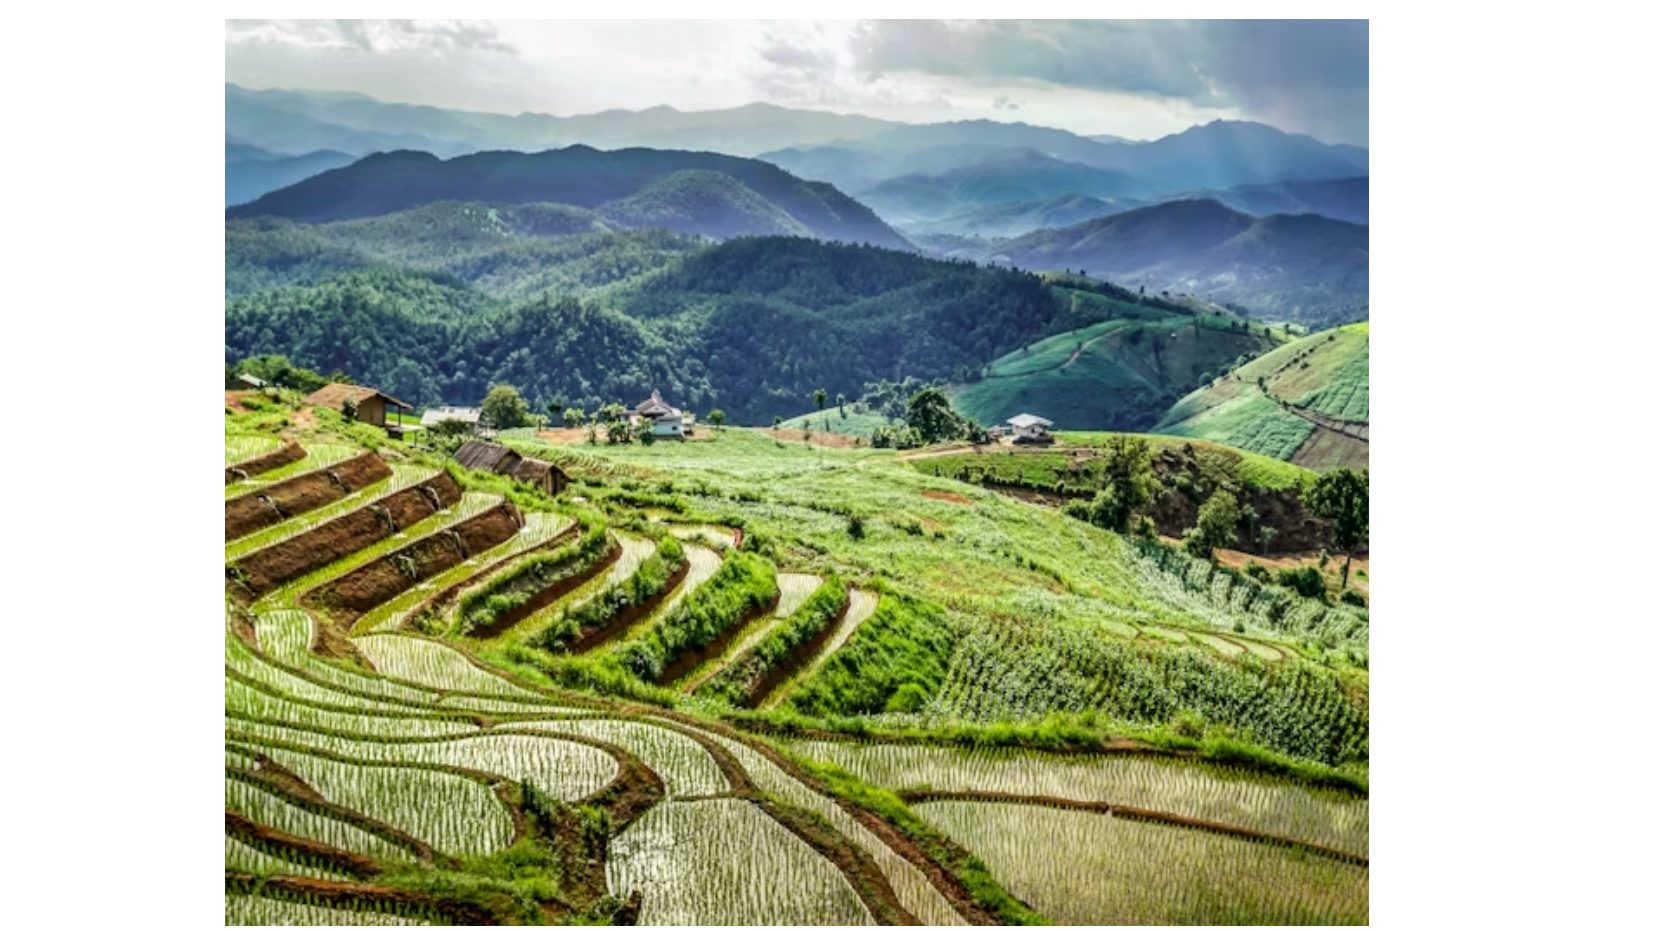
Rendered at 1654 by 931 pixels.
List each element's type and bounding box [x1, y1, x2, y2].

picture [225, 19, 1369, 926]
